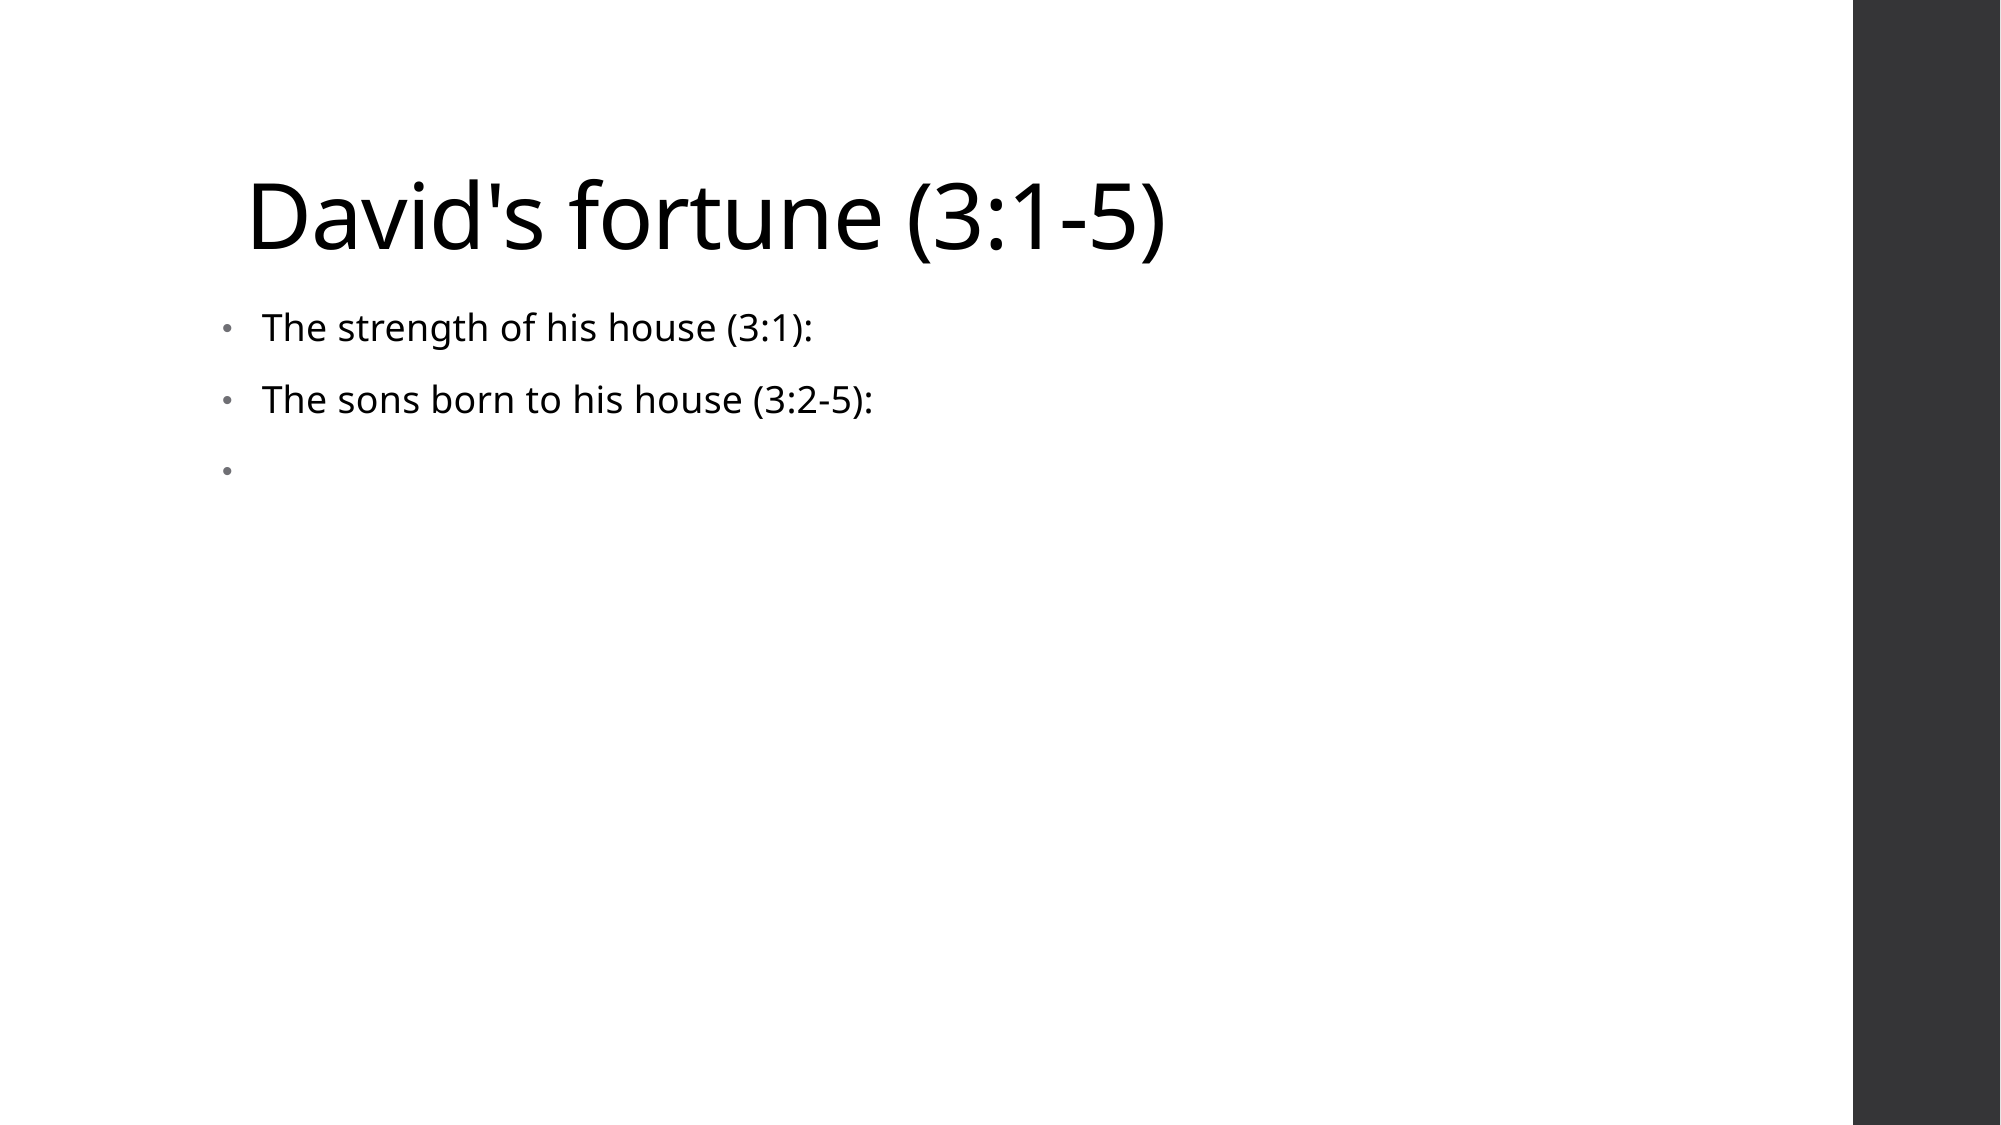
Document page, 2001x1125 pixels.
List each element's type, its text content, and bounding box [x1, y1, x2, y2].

list The strength of his house (3:1): The sons born to his house (3:2-5): [206, 299, 1617, 1014]
title David's fortune (3:1-5) [206, 60, 1797, 278]
